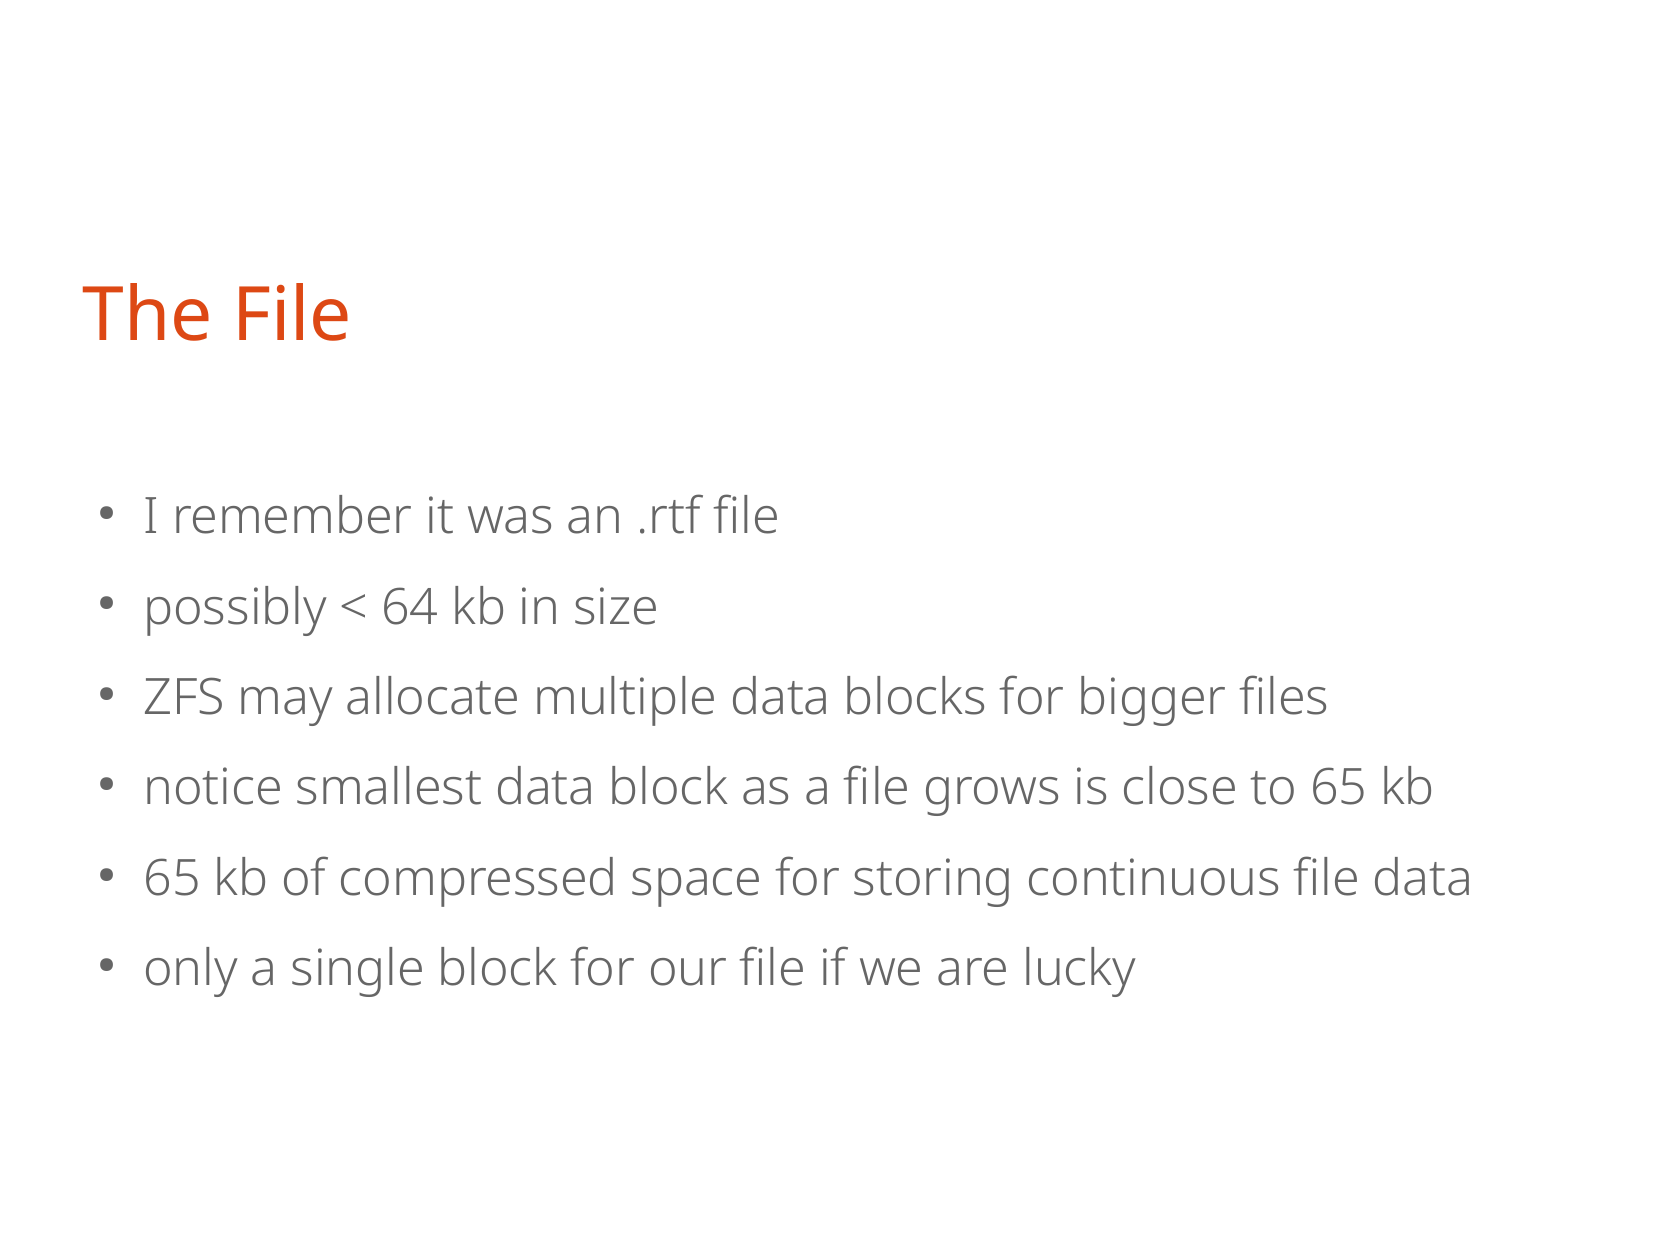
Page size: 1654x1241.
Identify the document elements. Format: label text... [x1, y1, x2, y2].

title The File [82, 248, 1571, 375]
list I remember it was an .rtf file possibly < 64 kb in size ZFS may allocate multiple data blocks for bigger files notice smallest data block as a file grows is close to 65 kb 65 kb of compressed space for storing continuous file data only a single block for our file if we are lucky [82, 389, 1571, 1010]
